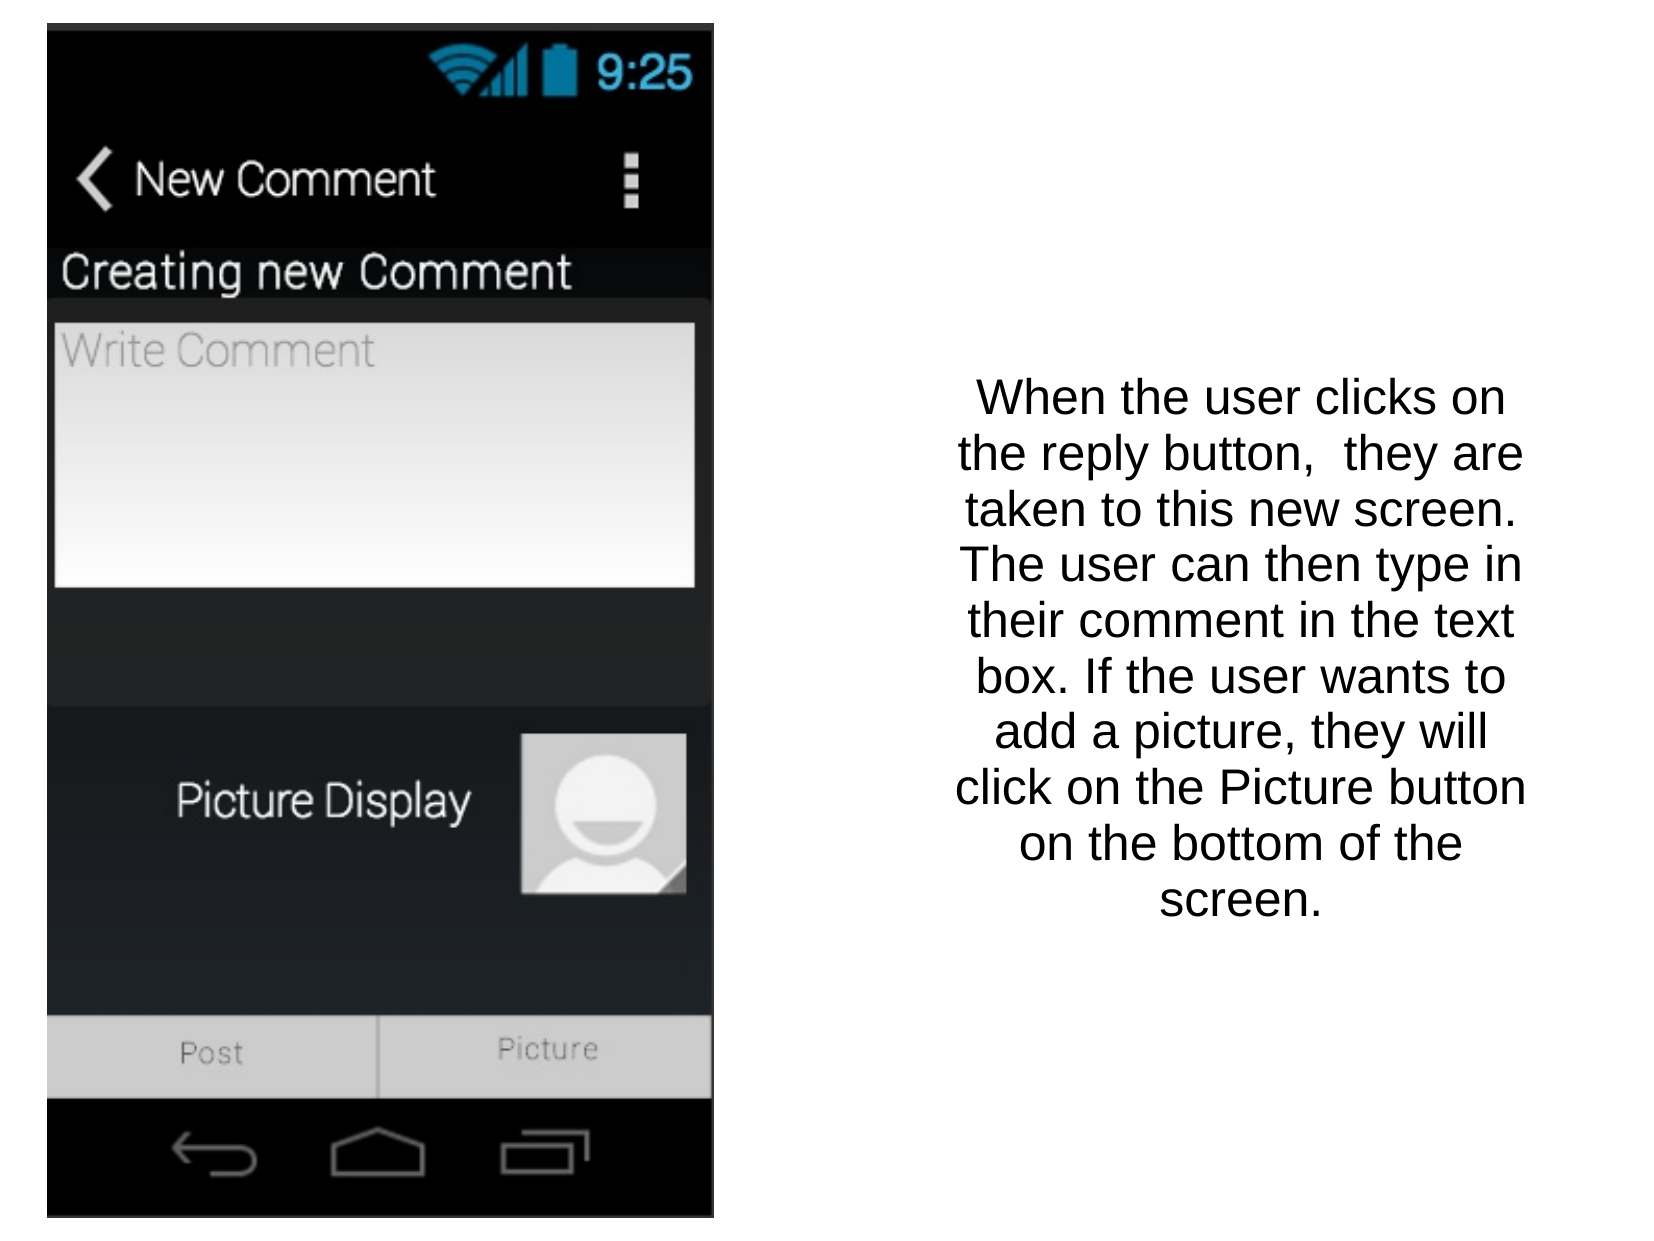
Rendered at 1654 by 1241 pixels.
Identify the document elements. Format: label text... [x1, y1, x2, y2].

picture [47, 23, 714, 1218]
list When the user clicks on the reply button, they are taken to this new screen. The user can then type in their comment in the text box. If the user wants to add a picture, they will click on the Picture button on the bottom of the screen. [874, 94, 1538, 1010]
